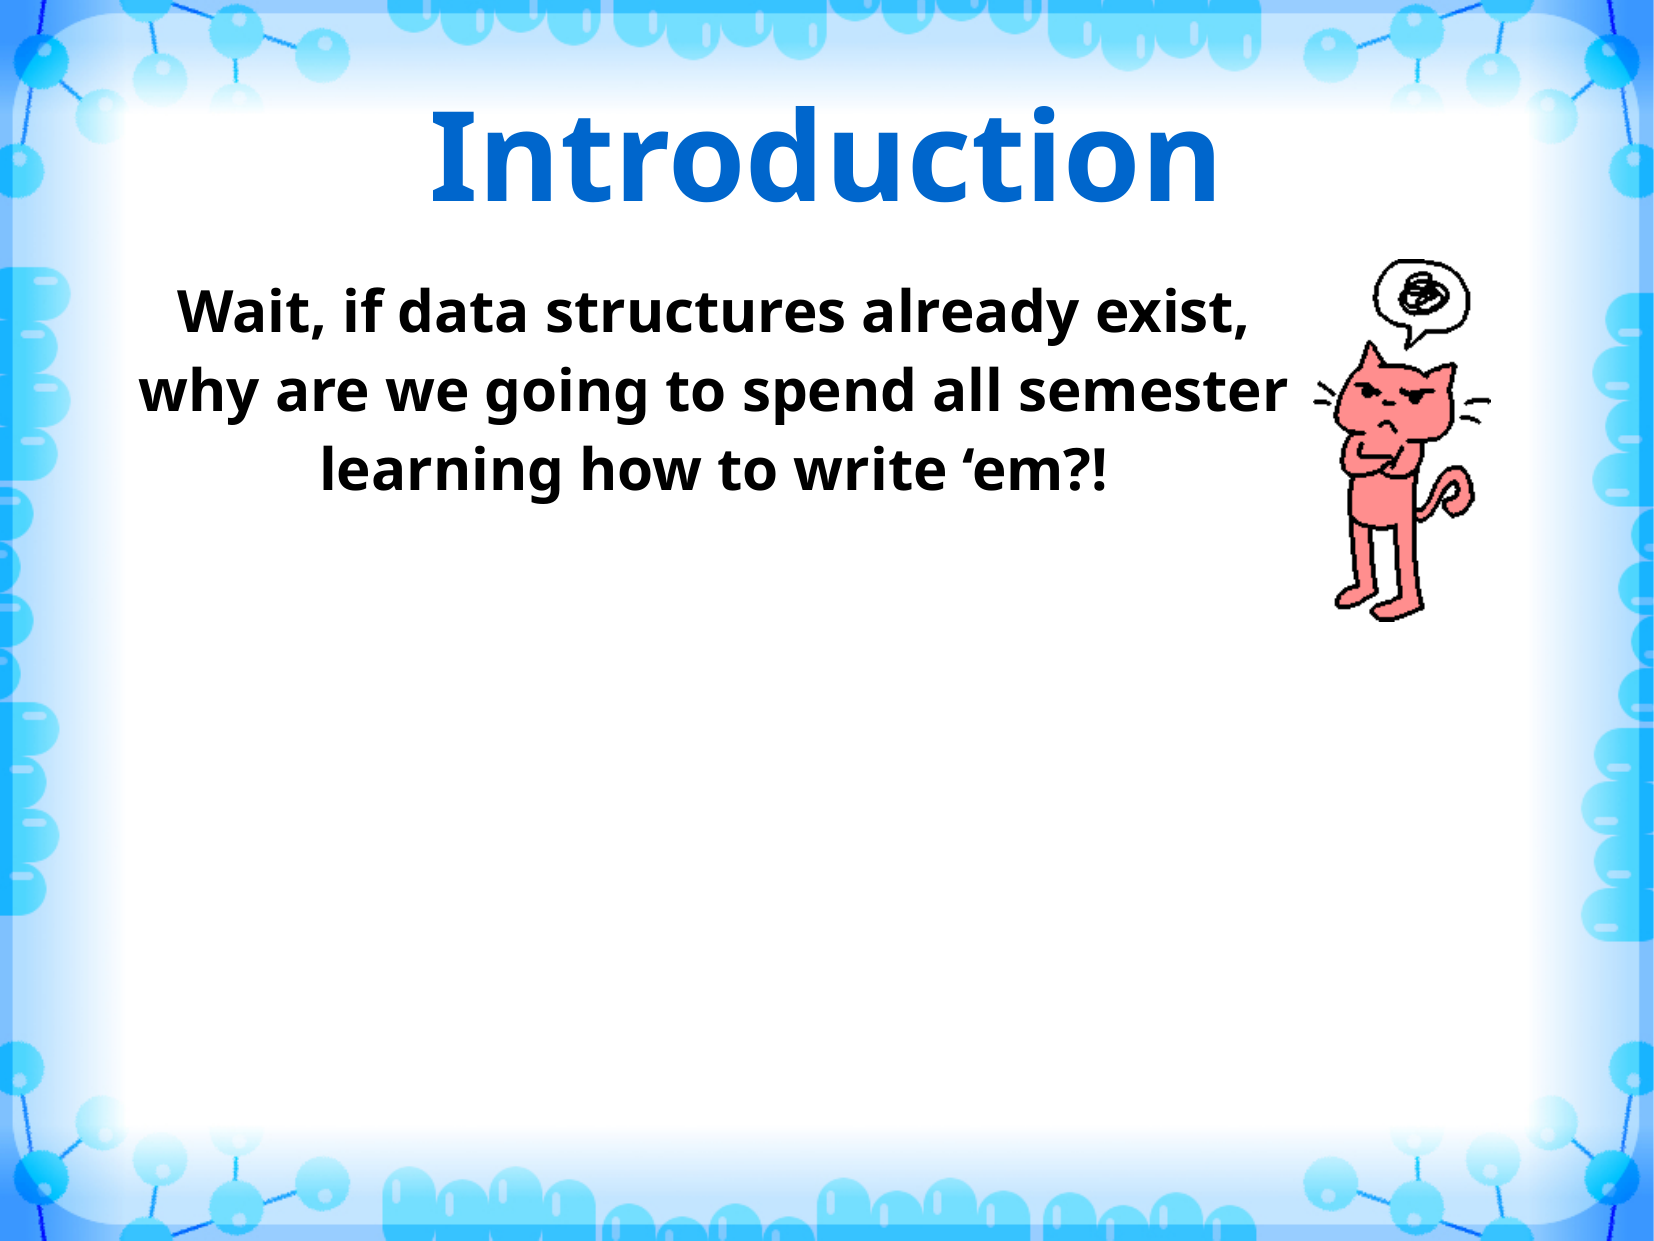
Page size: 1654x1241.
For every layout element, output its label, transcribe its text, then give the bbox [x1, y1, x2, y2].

text_box Wait, if data structures already exist, why are we going to spend all semester learning how to write ‘em?! [135, 270, 1293, 537]
picture [0, 0, 1654, 1241]
title Introduction [82, 49, 1571, 257]
